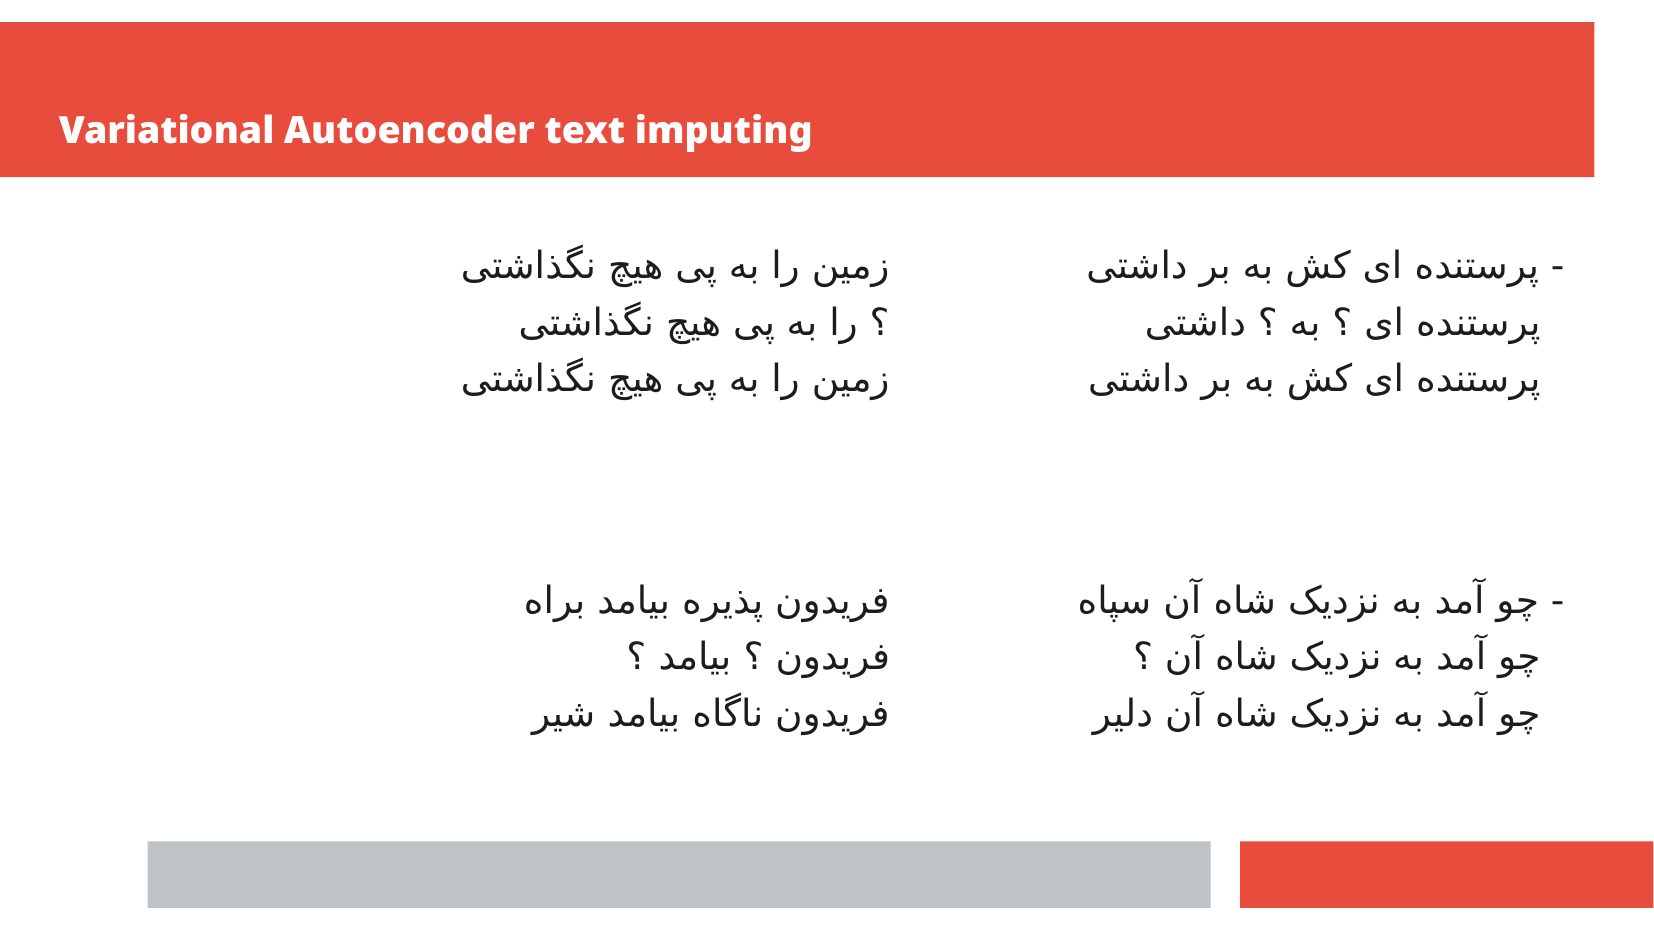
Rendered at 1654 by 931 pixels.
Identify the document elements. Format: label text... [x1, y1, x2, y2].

title Variational Autoencoder text imputing [59, 44, 1595, 156]
list - پرستنده ای کش به بر داشتی زمین را به پی هیچ نگذاشتی پرستنده ای ؟ به ؟ داشتی ؟ را به پی هیچ نگذاشتی پرستنده ای کش به بر داشتی زمین را به پی هیچ نگذاشتی - چو آمد به نزدیک شاه آن سپاه فریدون پذیره بیامد براه چو آمد به نزدیک شاه آن ؟ فریدون ؟ بیامد ؟ چو آمد به نزدیک شاه آن دلیر فریدون ناگاه بیامد شیر [59, 243, 1565, 820]
